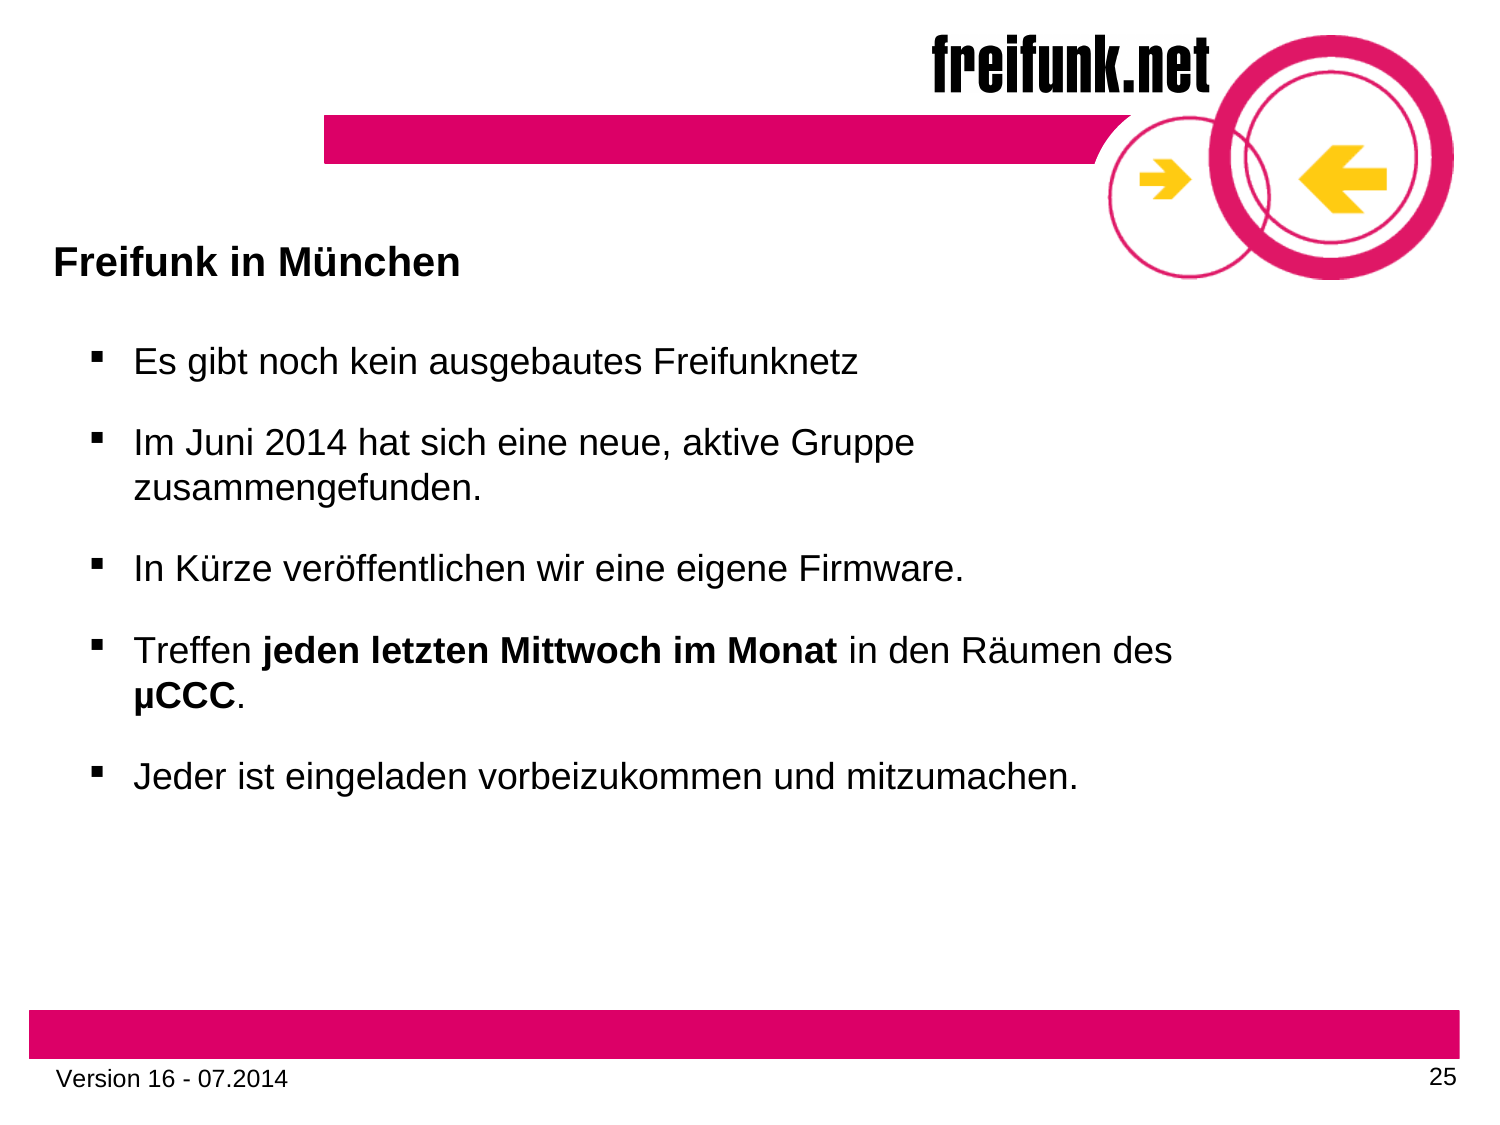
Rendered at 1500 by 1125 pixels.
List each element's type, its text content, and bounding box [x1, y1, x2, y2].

text_box Freifunk in München [53, 235, 1046, 395]
picture [932, 34, 1454, 280]
text_box Es gibt noch kein ausgebautes Freifunknetz Im Juni 2014 hat sich eine neue, aktive Gruppe zusammengefunden. In Kürze veröffentlichen wir eine eigene Firmware. Treffen jeden letzten Mittwoch im Monat in den Räumen des µCCC. Jeder ist eingeladen vorbeizukommen und mitzumachen. [59, 337, 1288, 976]
